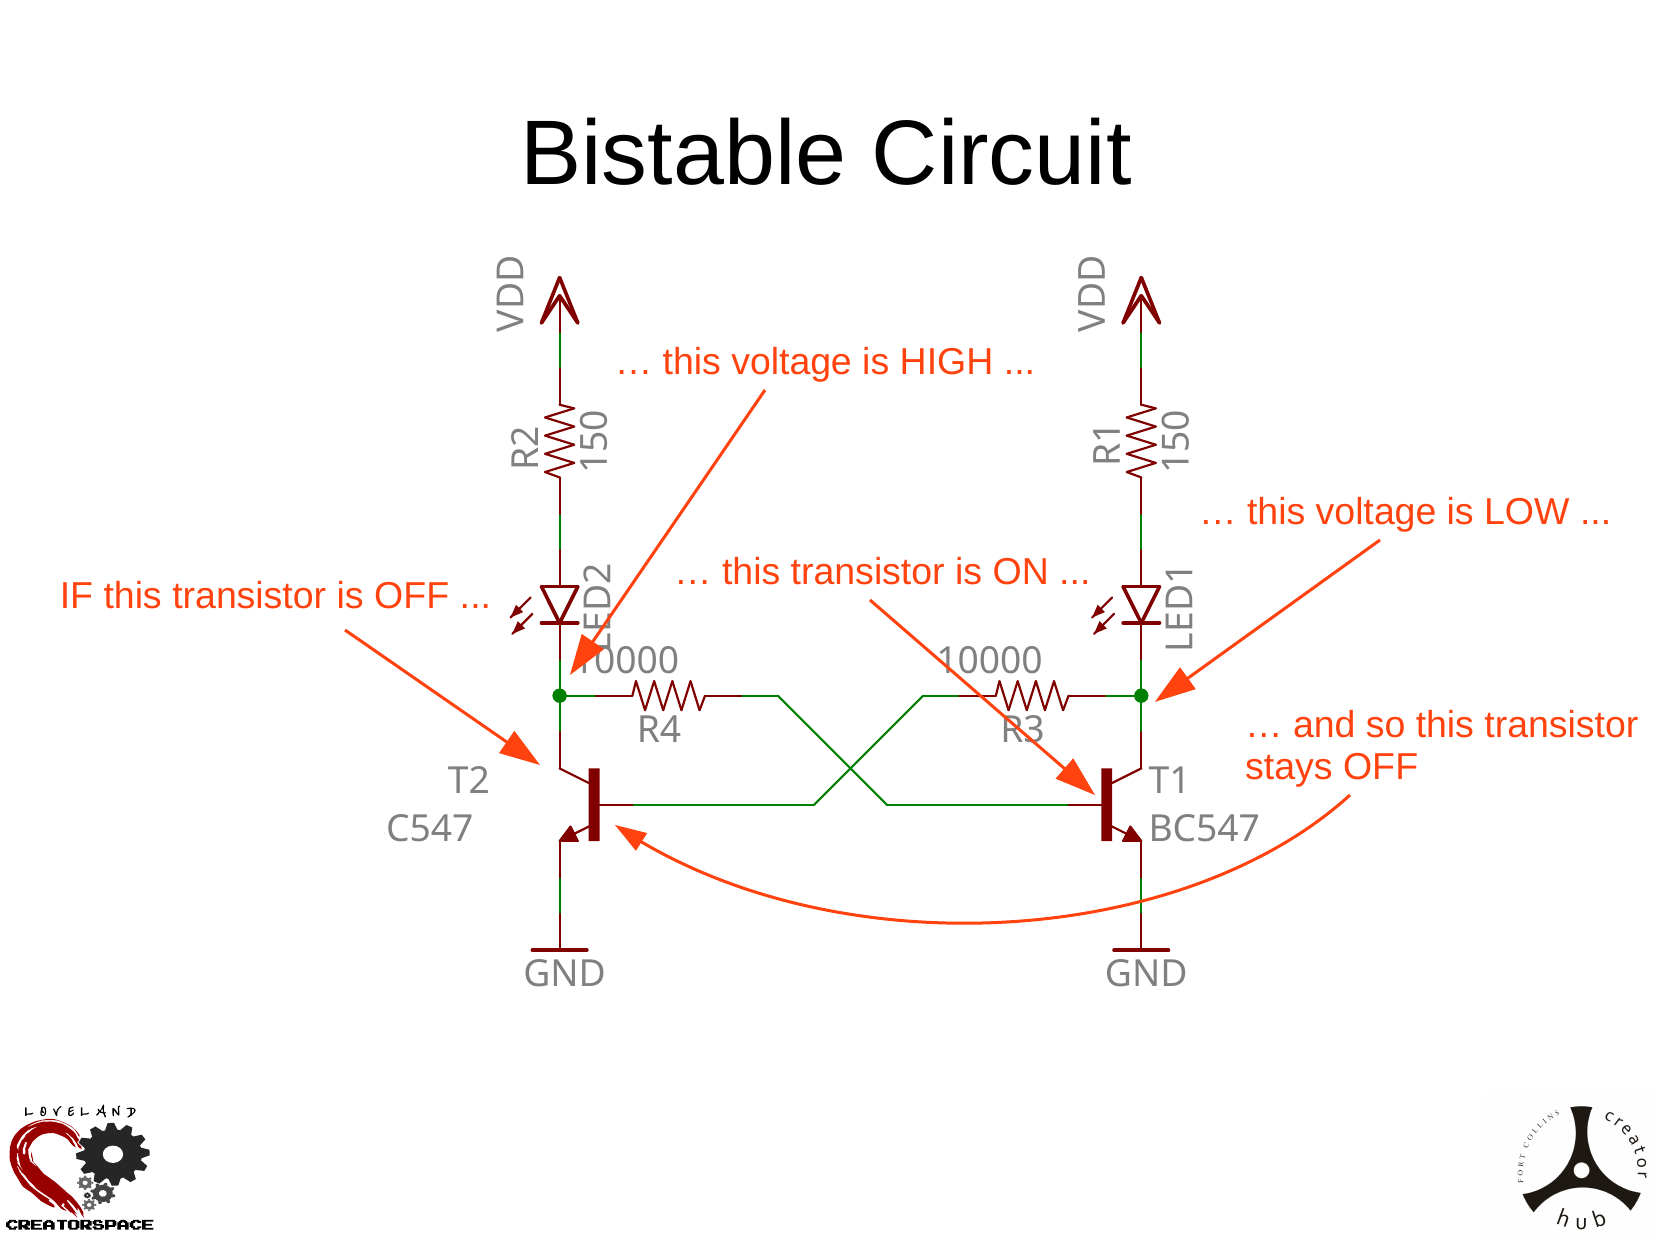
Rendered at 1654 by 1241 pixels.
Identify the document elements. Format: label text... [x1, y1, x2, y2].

text_box IF this transistor is OFF ... [45, 566, 507, 624]
text_box … this transistor is ON ... [659, 543, 1106, 601]
text_box … this voltage is HIGH ... [600, 333, 1051, 391]
picture [384, 245, 1270, 996]
picture [1485, 1090, 1654, 1241]
title Bistable Circuit [82, 49, 1571, 257]
text_box … this voltage is LOW ... [1184, 483, 1627, 541]
text_box … and so this transistor stays OFF [1230, 696, 1654, 796]
